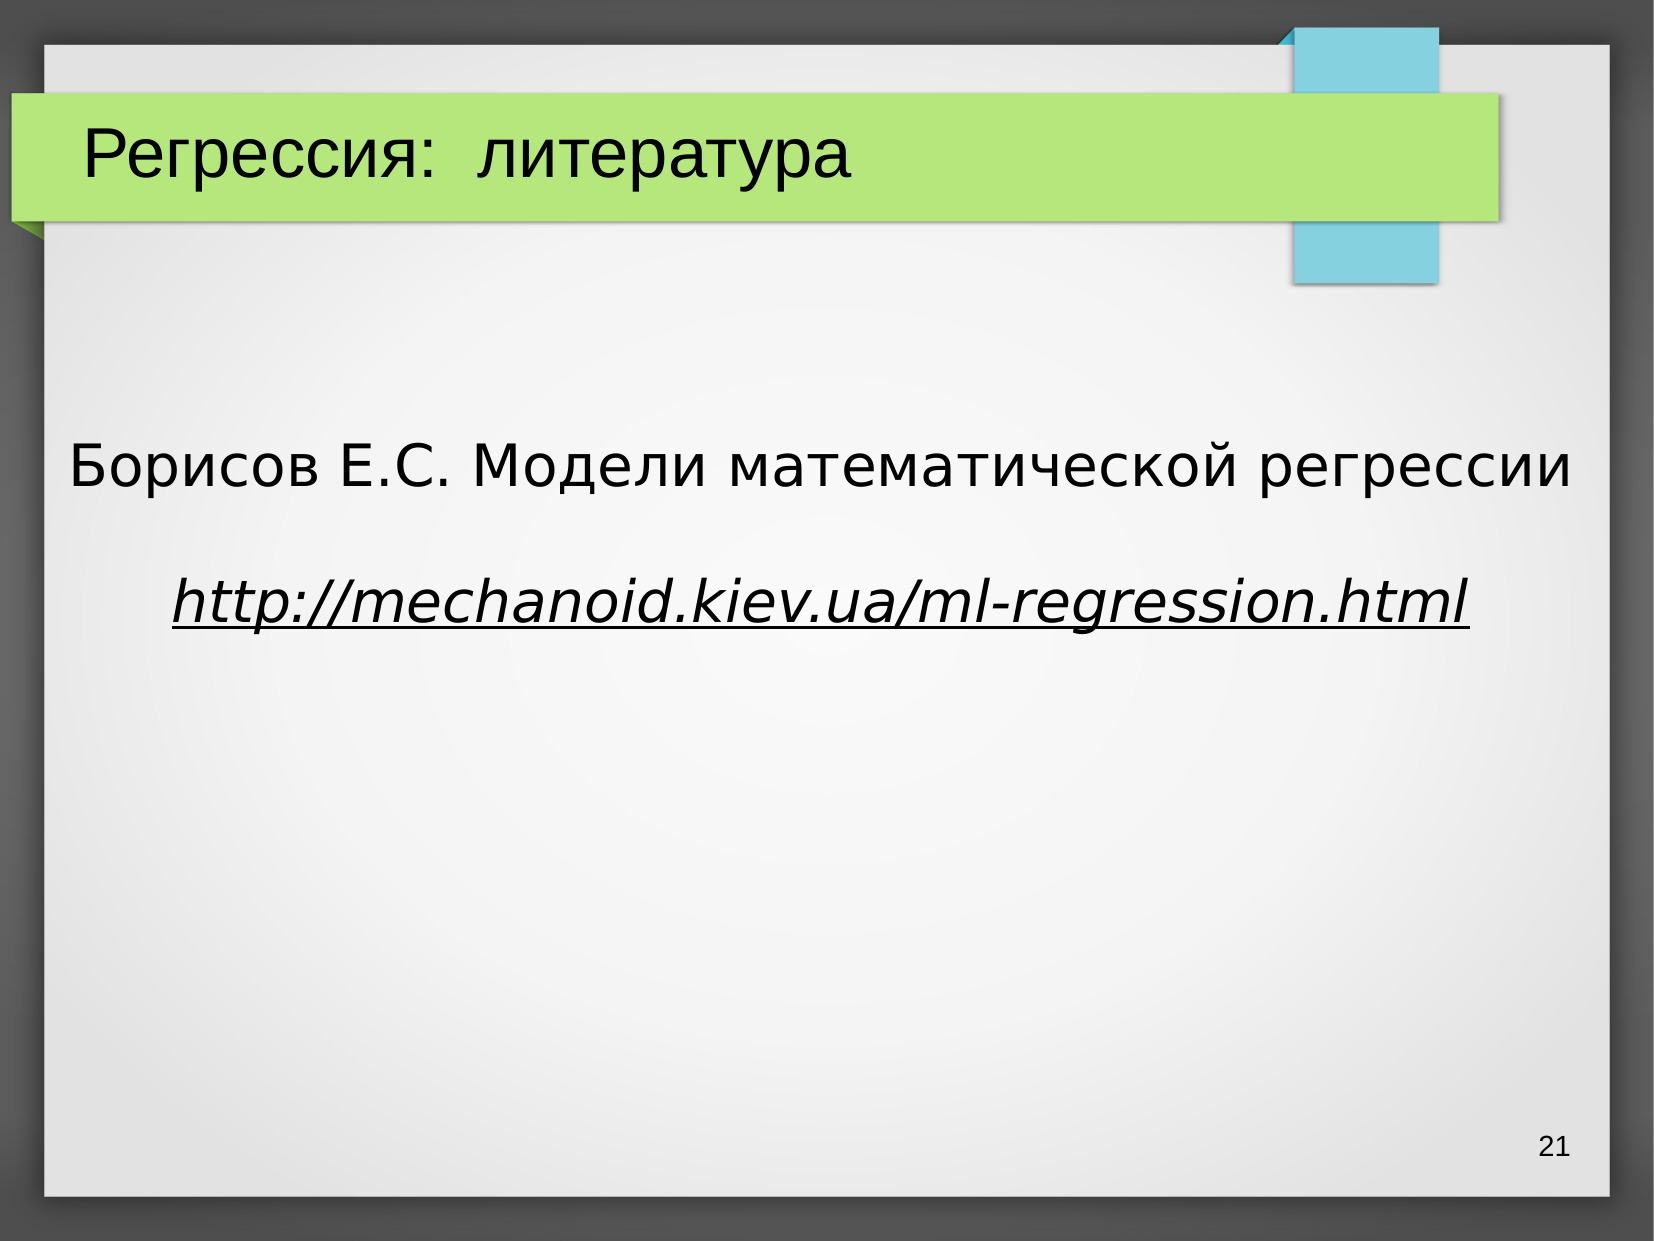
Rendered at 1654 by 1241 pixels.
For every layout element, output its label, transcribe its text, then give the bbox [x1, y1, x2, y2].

picture [0, 0, 1654, 1241]
text_box Борисов Е.С. Модели математической регрессии http://mechanoid.kiev.ua/ml-regression.html [47, 425, 1595, 922]
title Регрессия: литература [82, 49, 1571, 257]
